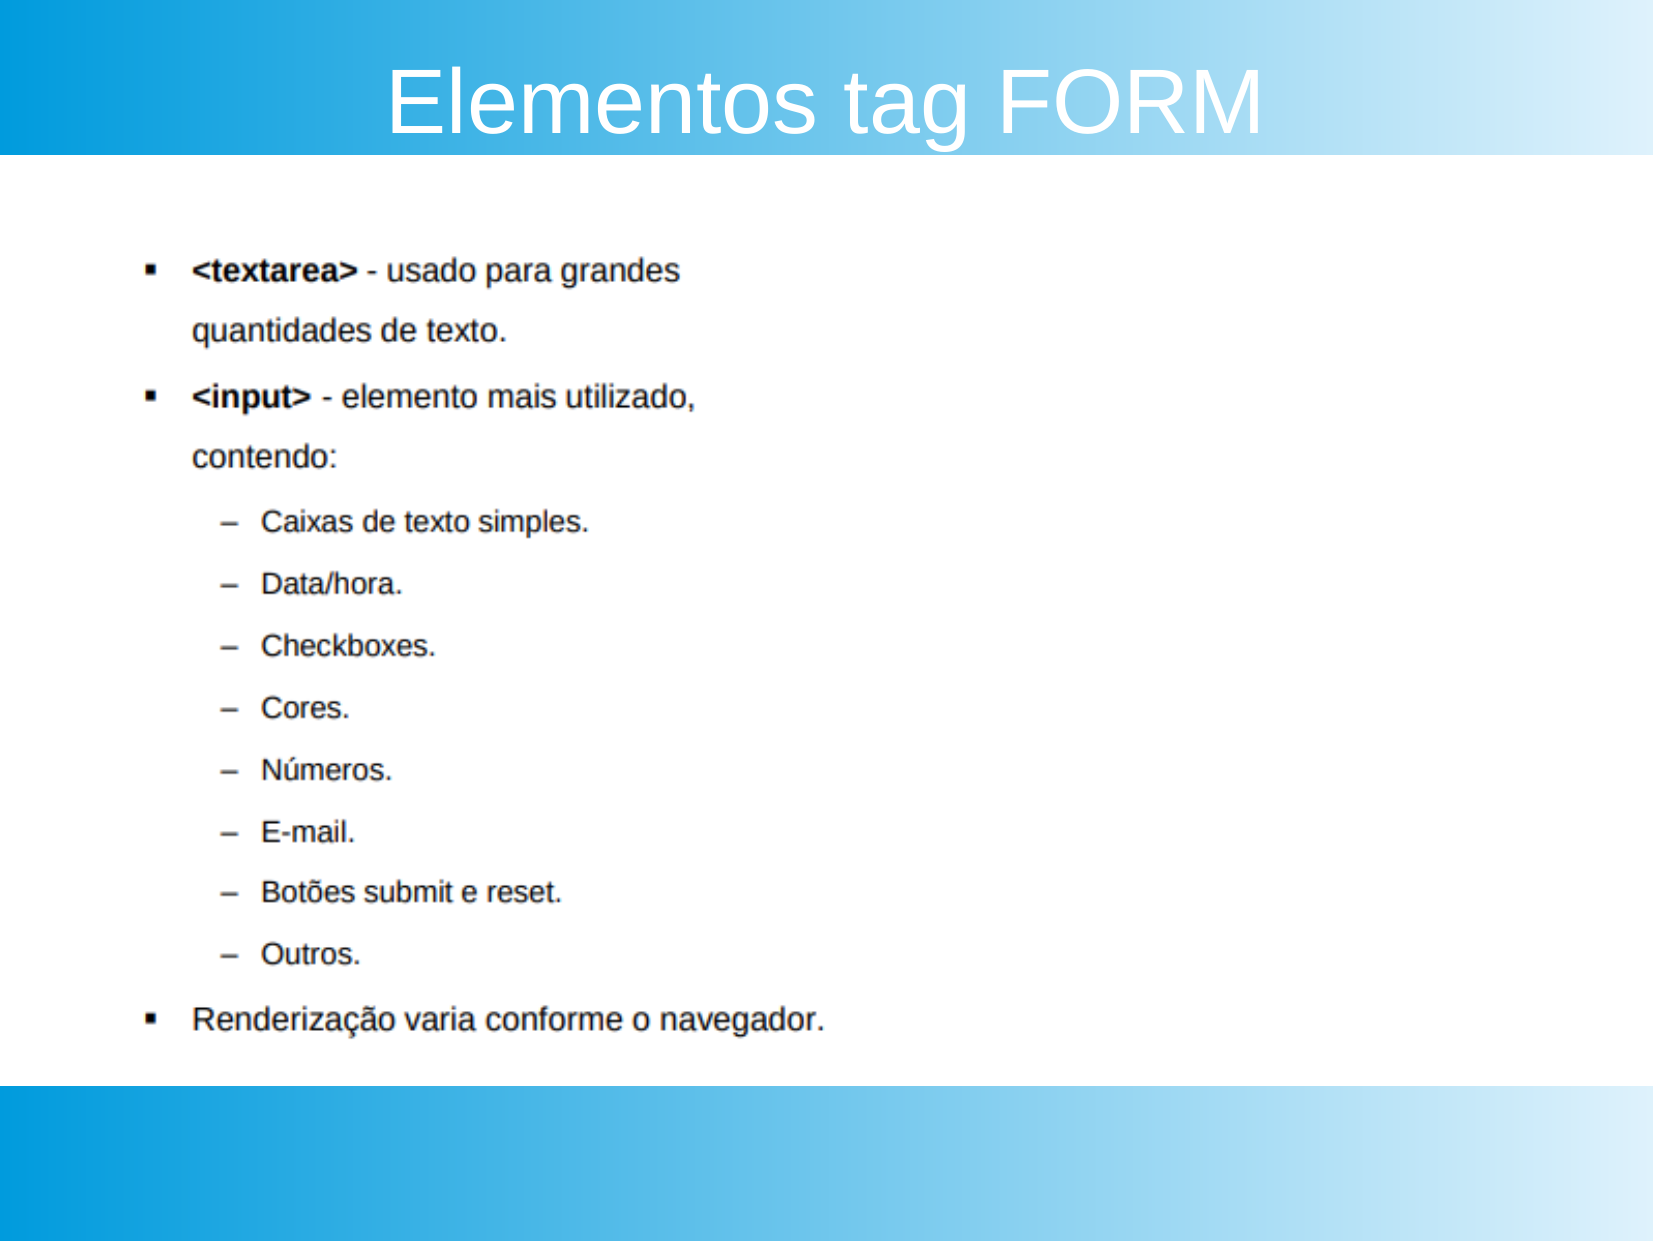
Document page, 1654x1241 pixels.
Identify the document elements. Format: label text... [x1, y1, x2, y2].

title Elementos tag FORM [82, 49, 1571, 155]
picture [82, 224, 856, 1066]
